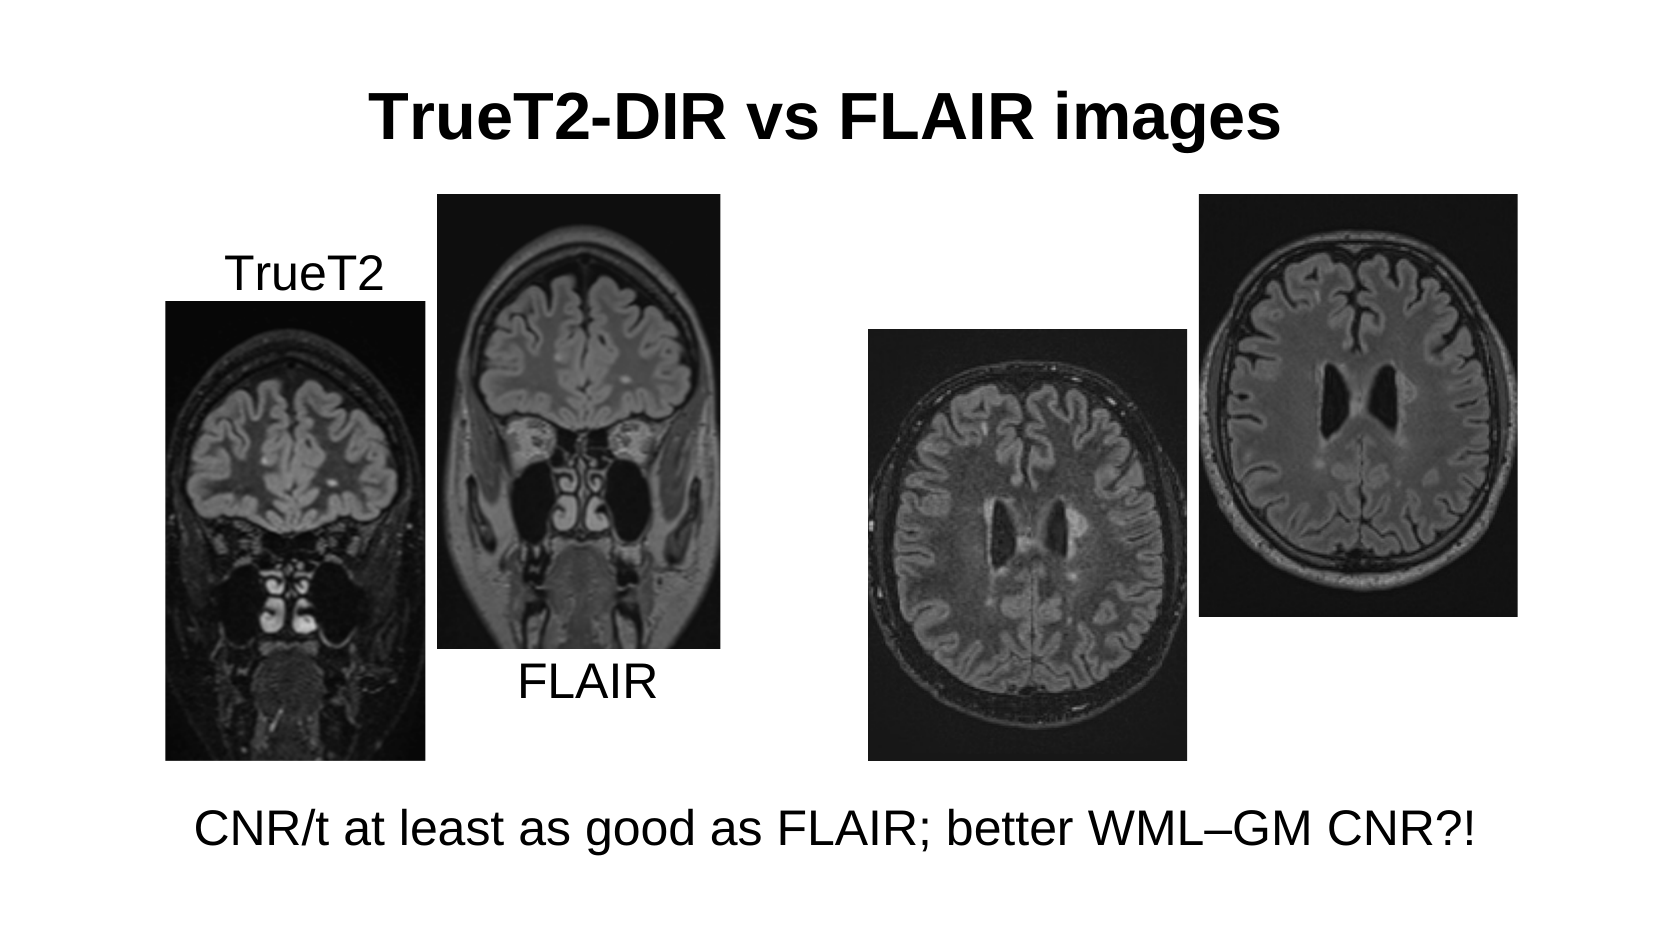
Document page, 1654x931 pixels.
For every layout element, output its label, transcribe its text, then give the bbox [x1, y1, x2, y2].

title TrueT2-DIR vs FLAIR images [82, 36, 1571, 193]
list CNR/t at least as good as FLAIR; better WML–GM CNR?! [82, 797, 1571, 869]
picture [165, 301, 426, 761]
picture [868, 329, 1188, 761]
picture [1198, 194, 1518, 617]
picture [437, 194, 721, 649]
text_box FLAIR [445, 649, 712, 722]
text_box TrueT2 [172, 242, 419, 315]
